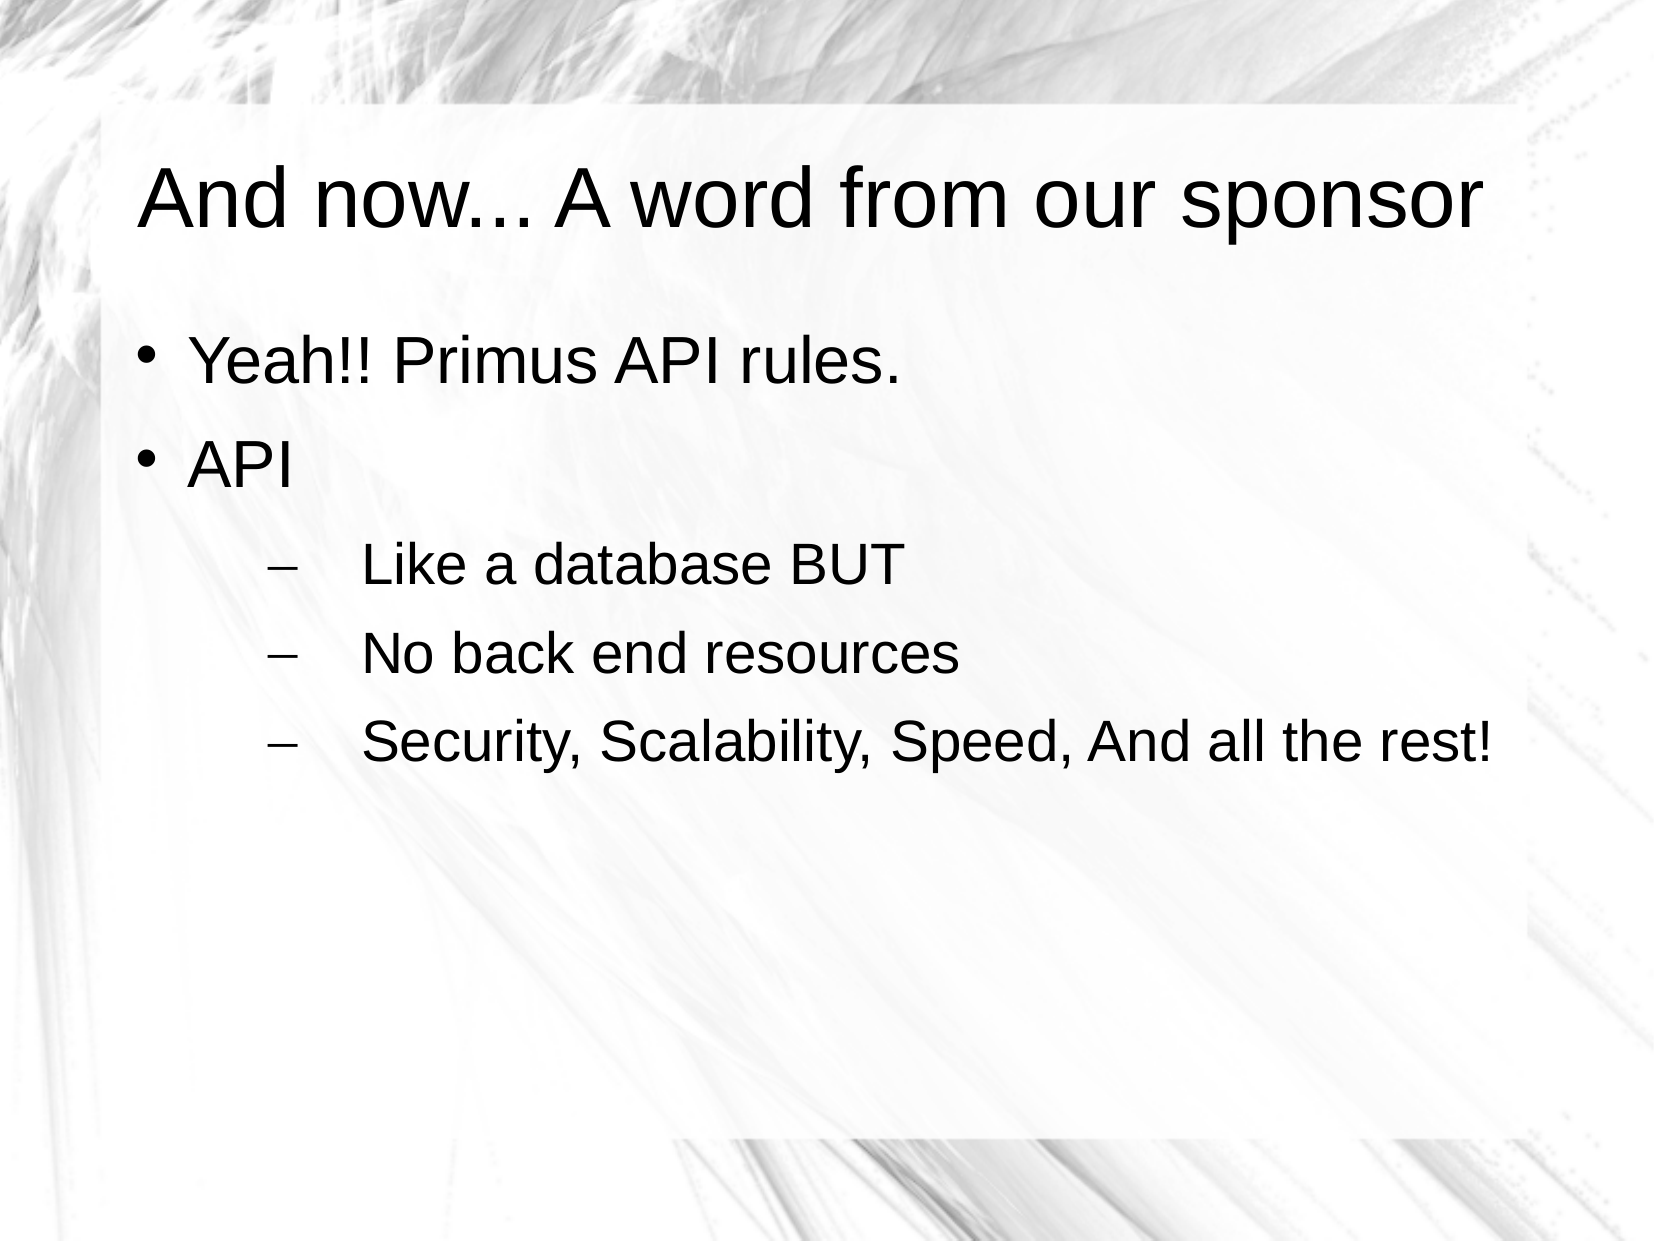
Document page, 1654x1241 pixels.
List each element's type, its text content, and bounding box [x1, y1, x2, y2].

picture [0, 0, 1654, 1241]
list Yeah!! Primus API rules. API Like a database BUT No back end resources Security, Scalability, Speed, And all the rest! [118, 319, 1571, 946]
title And now... A word from our sponsor [118, 112, 1506, 281]
